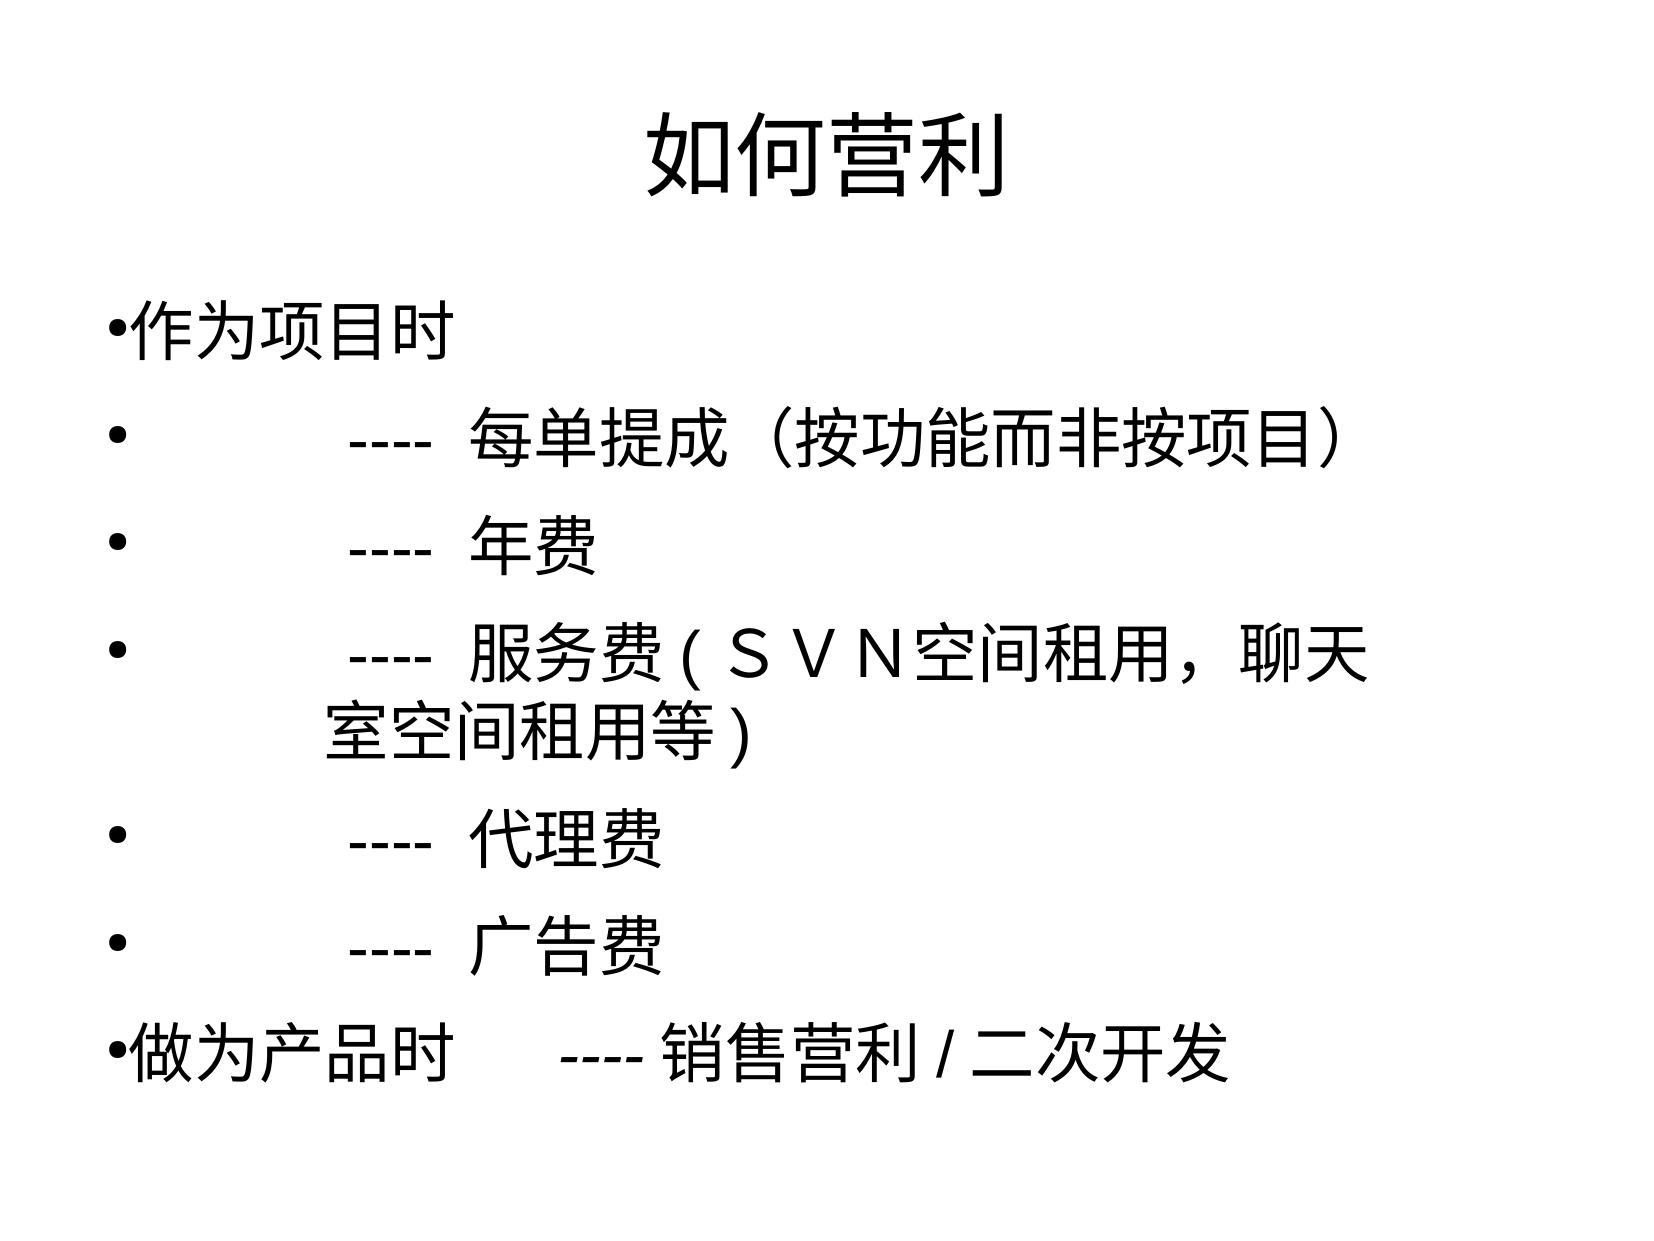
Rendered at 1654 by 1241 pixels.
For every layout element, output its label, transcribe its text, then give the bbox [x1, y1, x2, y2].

list 作为项目时 ---- 每单提成（按功能而非按项目） ---- 年费 ---- 服务费(ＳＶＮ空间租用，聊天 室空间租用等) ---- 代理费 ---- 广告费 做为产品时 ----销售营利/二次开发 [106, 290, 1471, 1094]
title 如何营利 [82, 49, 1571, 257]
